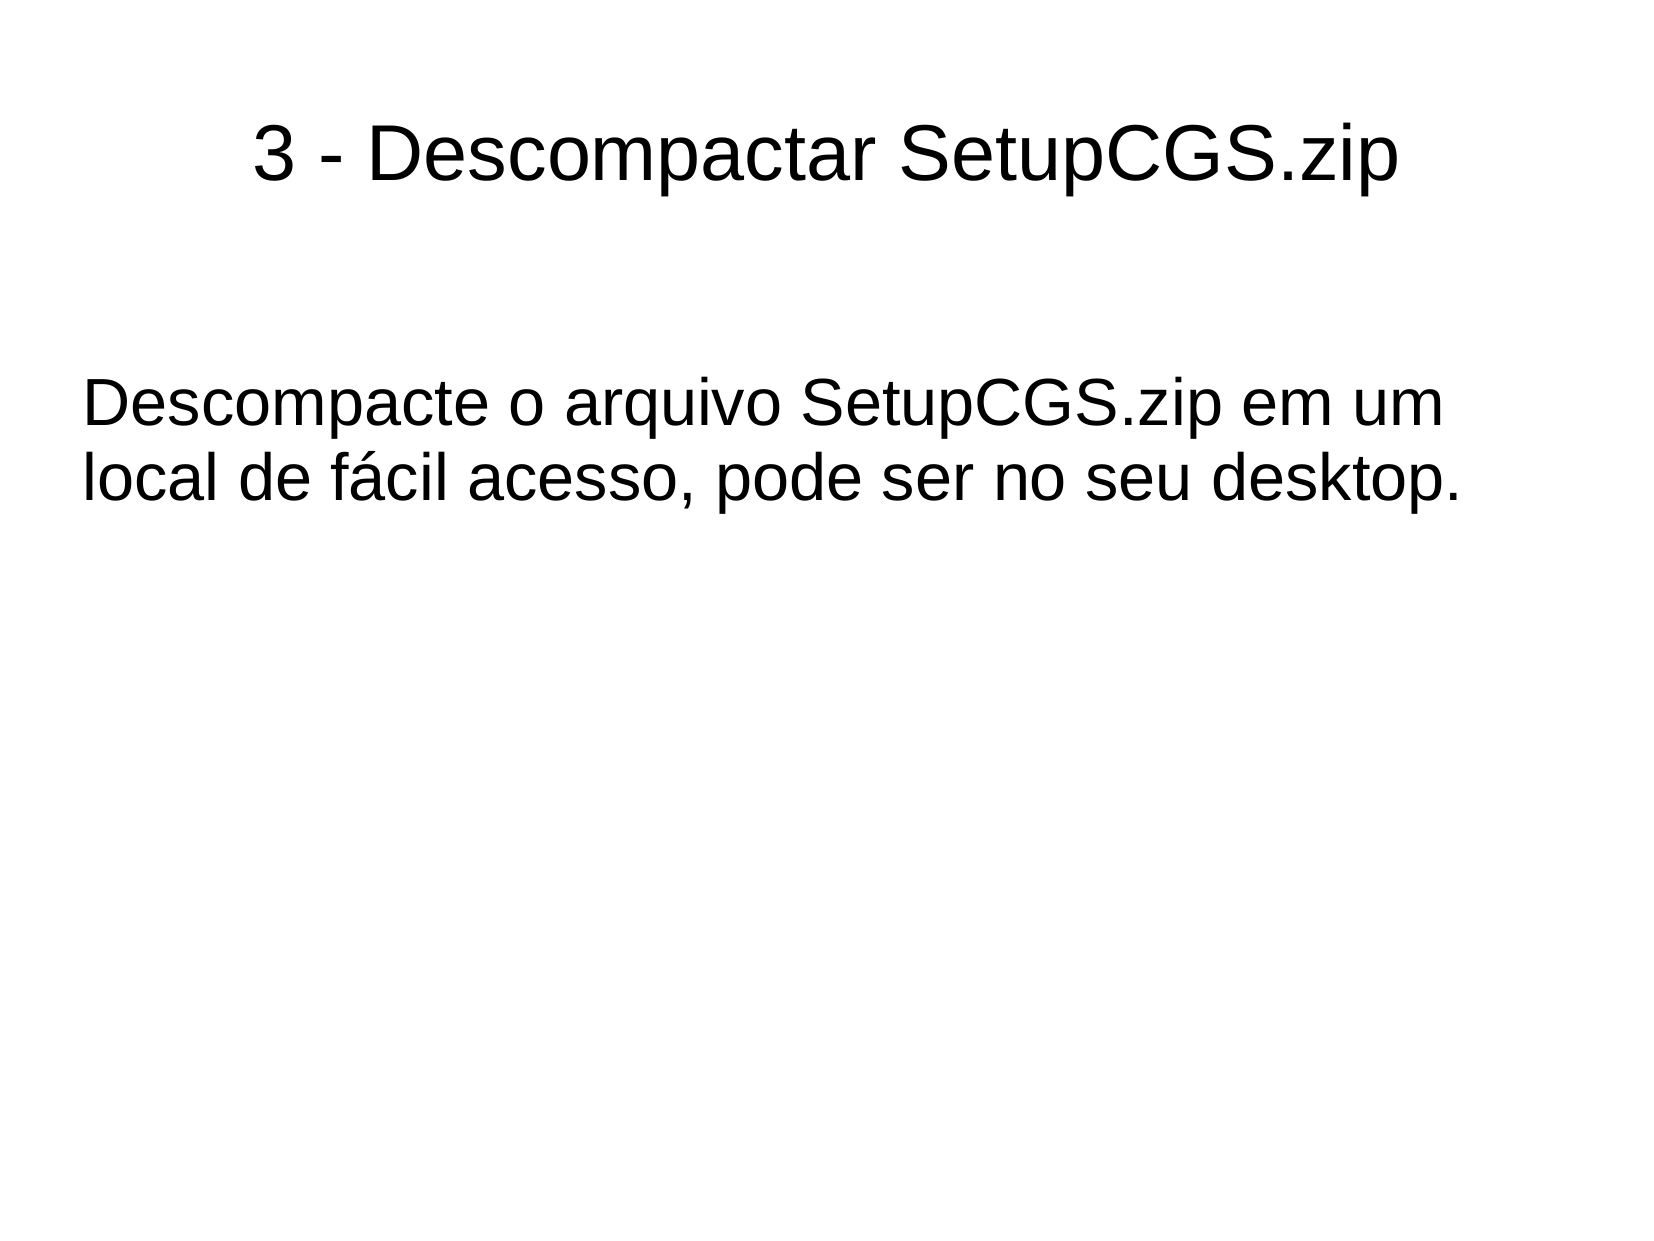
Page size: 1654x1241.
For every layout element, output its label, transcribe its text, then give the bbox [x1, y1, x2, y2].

subtitle Descompacte o arquivo SetupCGS.zip em um local de fácil acesso, pode ser no seu desktop. [82, 290, 1571, 1010]
title 3 - Descompactar SetupCGS.zip [82, 49, 1571, 257]
